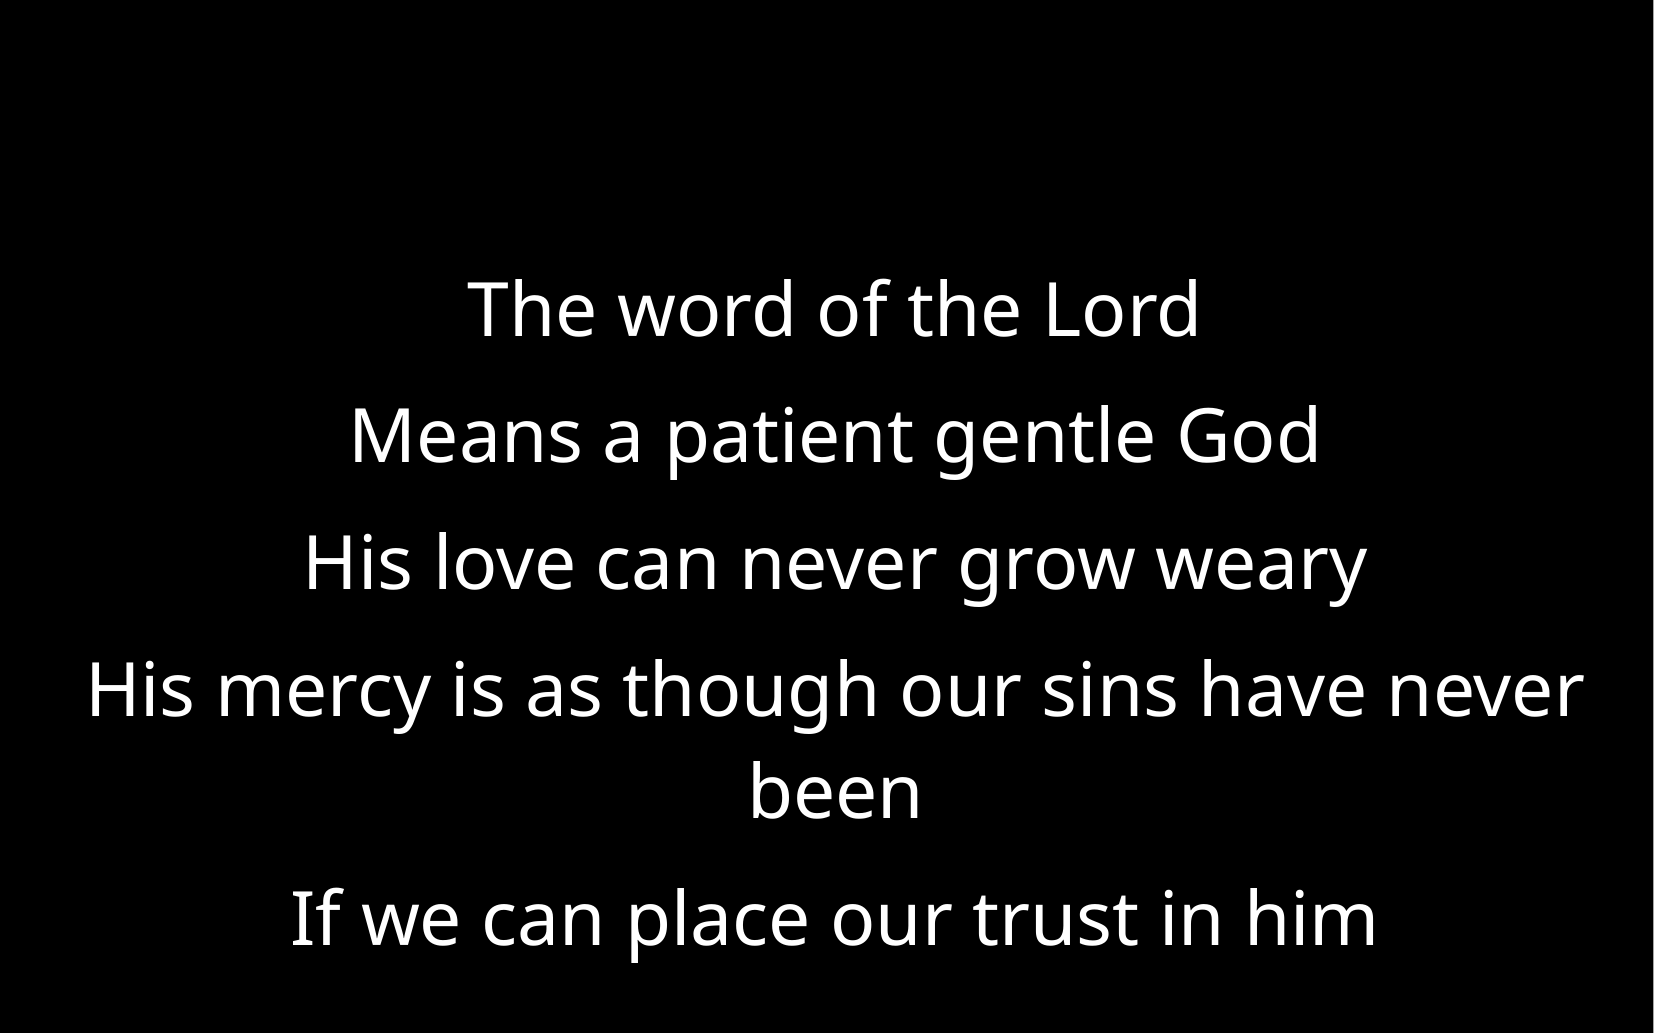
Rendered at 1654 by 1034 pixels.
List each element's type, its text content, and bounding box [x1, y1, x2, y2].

list The word of the Lord Means a patient gentle God His love can never grow weary His mercy is as though our sins have never been If we can place our trust in him [0, 255, 1654, 1024]
